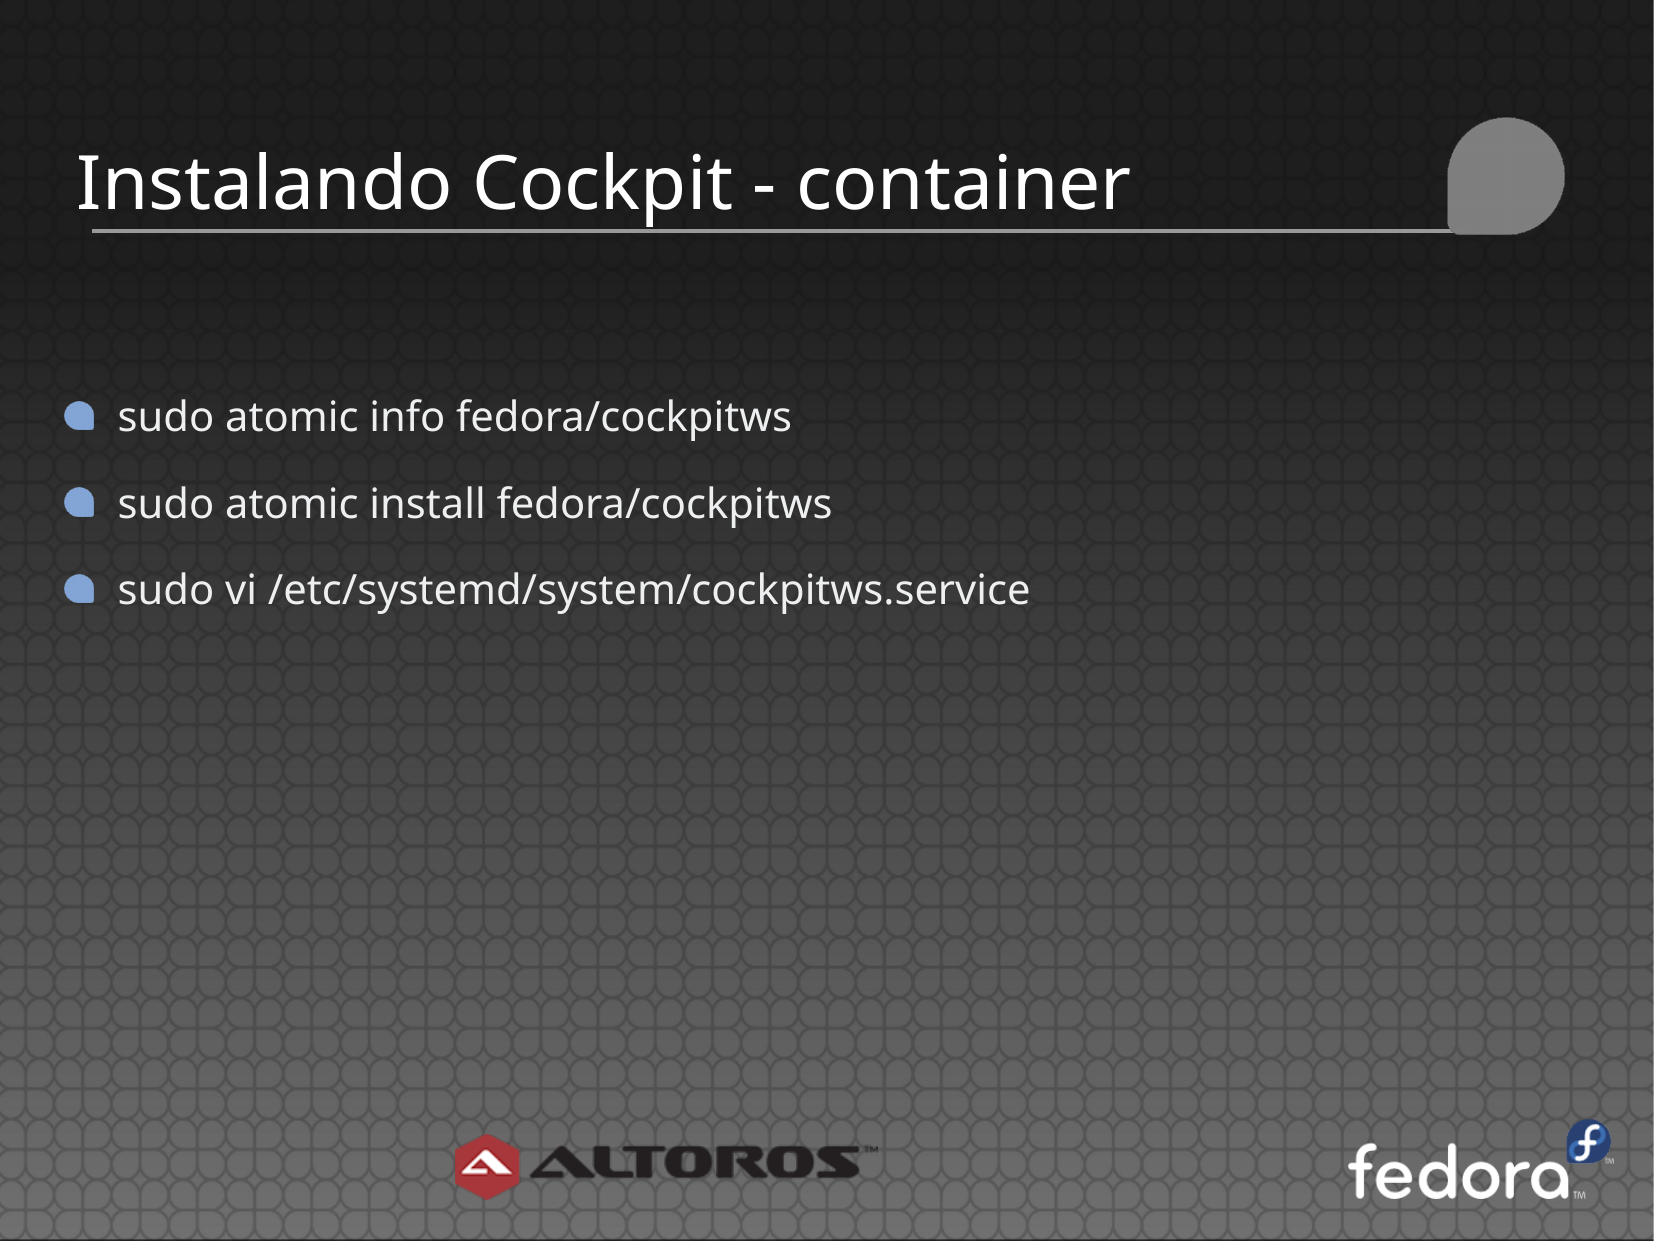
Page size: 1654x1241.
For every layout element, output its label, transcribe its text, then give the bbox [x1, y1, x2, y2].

title Instalando Cockpit - container [76, 112, 1566, 249]
picture [455, 1134, 878, 1200]
picture [0, 0, 1654, 1241]
list sudo atomic info fedora/cockpitws sudo atomic install fedora/cockpitws sudo vi /etc/systemd/system/cockpitws.service [46, 300, 1536, 1241]
